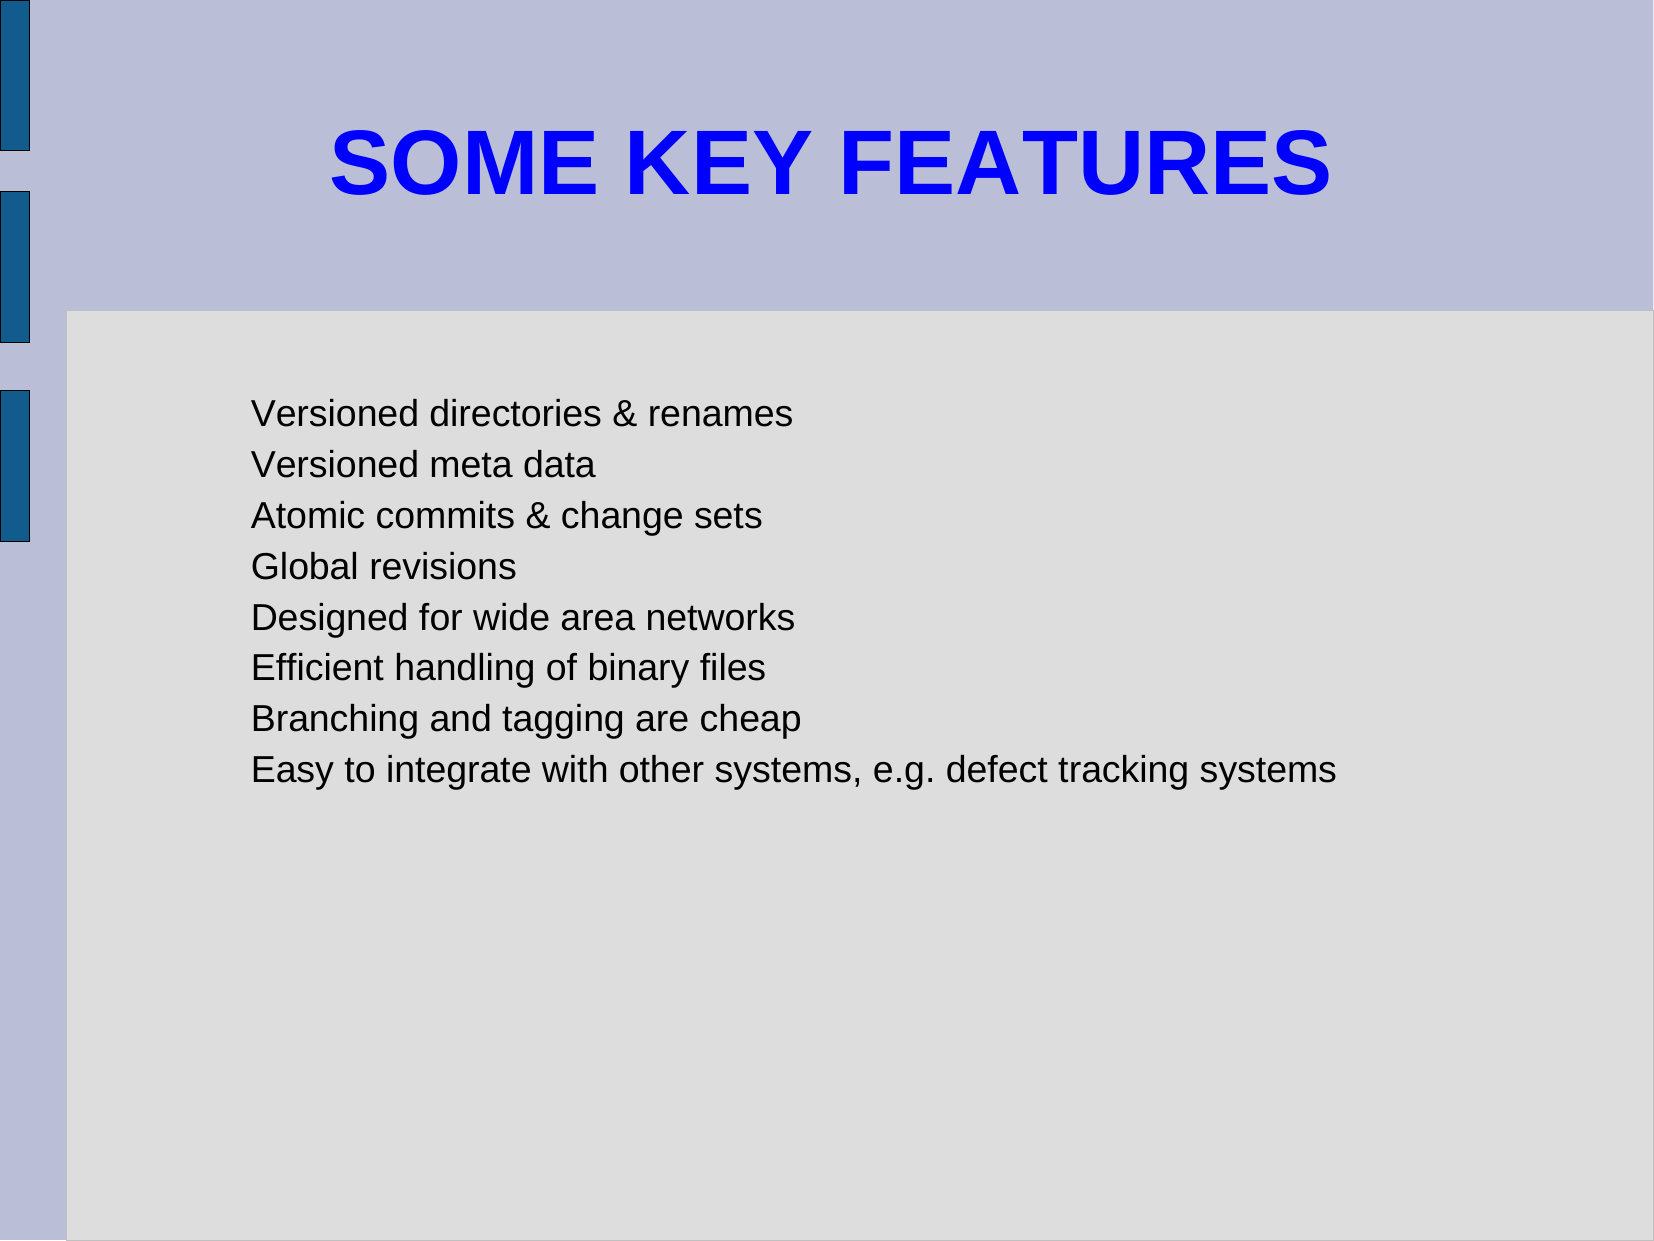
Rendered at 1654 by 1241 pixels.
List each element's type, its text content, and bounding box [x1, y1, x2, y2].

title SOME KEY FEATURES [215, 101, 1449, 225]
list Versioned directories & renames Versioned meta data Atomic commits & change sets Global revisions Designed for wide area networks Efficient handling of binary files Branching and tagging are cheap Easy to integrate with other systems, e.g. defect tracking systems [218, 385, 1388, 1122]
